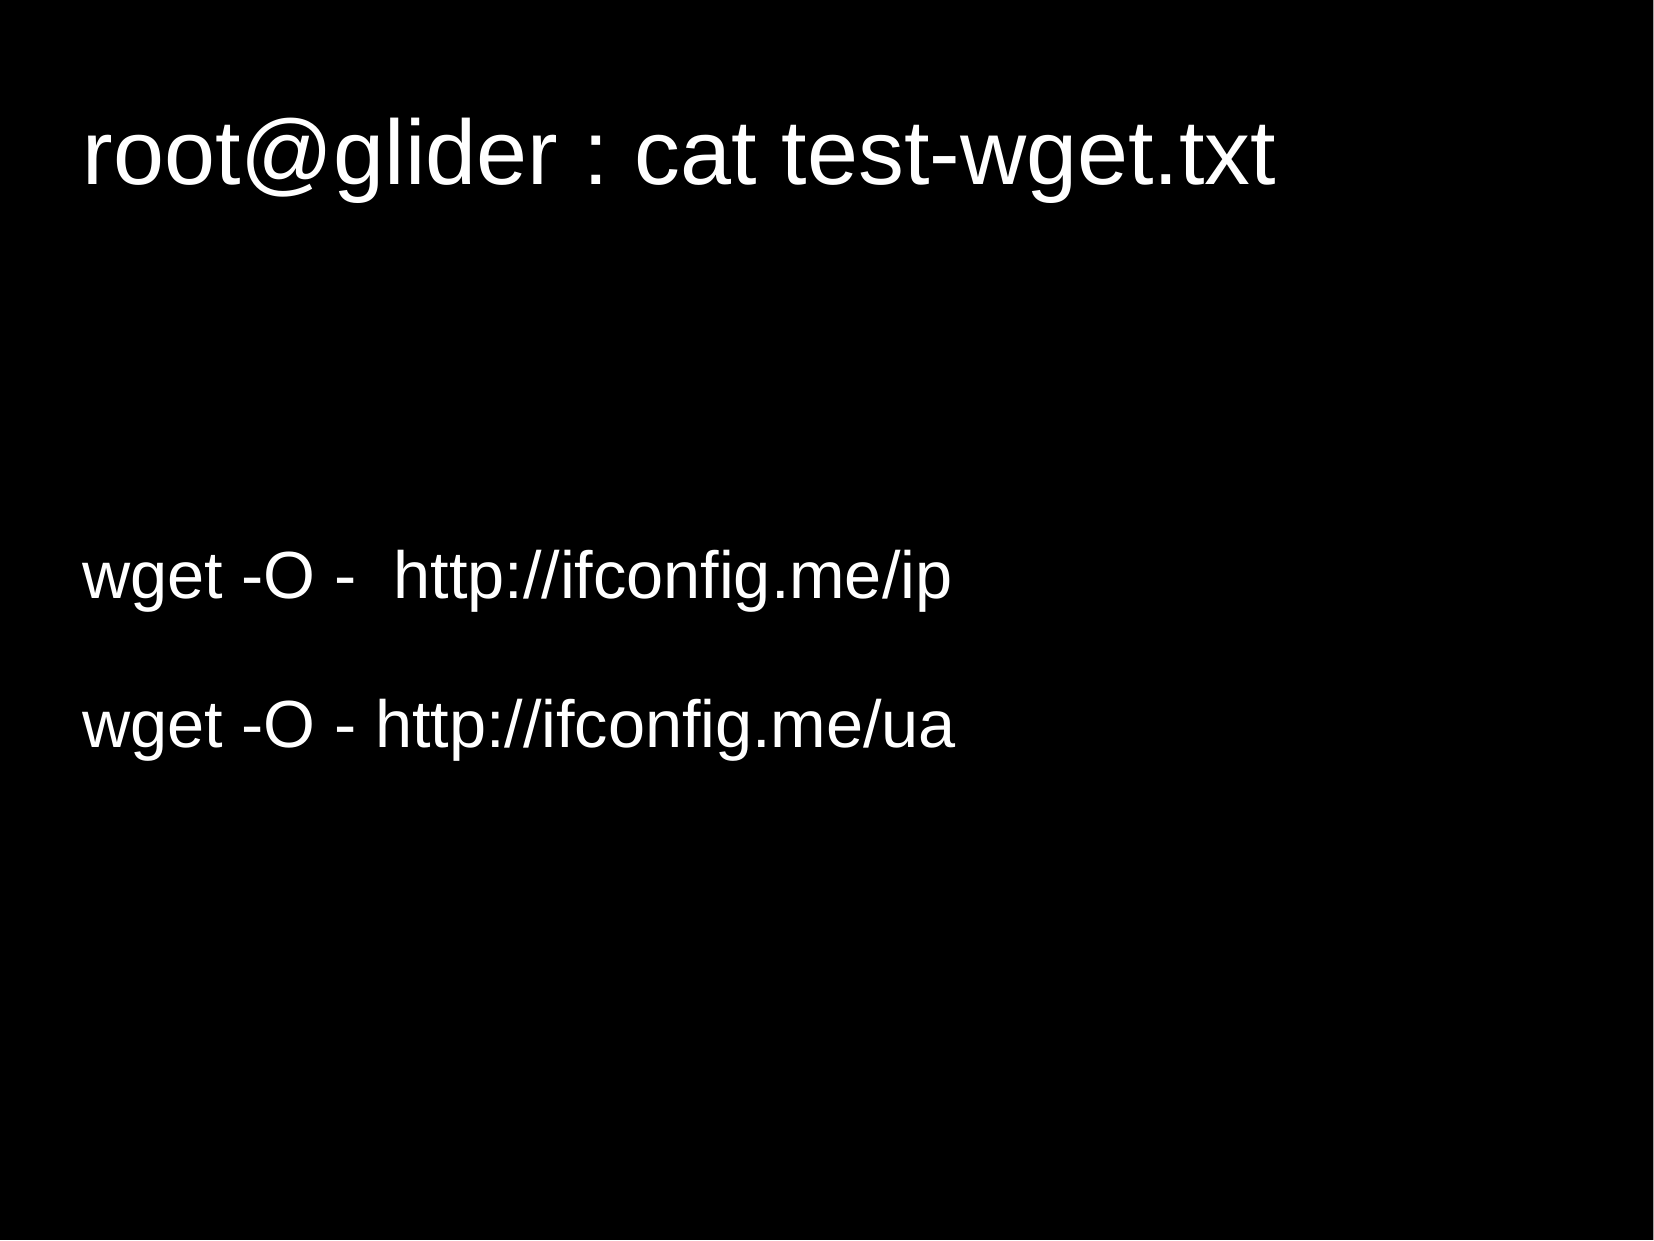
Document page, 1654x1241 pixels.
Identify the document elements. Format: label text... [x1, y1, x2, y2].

subtitle wget -O - http://ifconfig.me/ip wget -O - http://ifconfig.me/ua [82, 290, 1571, 1010]
title root@glider : cat test-wget.txt [82, 49, 1571, 257]
